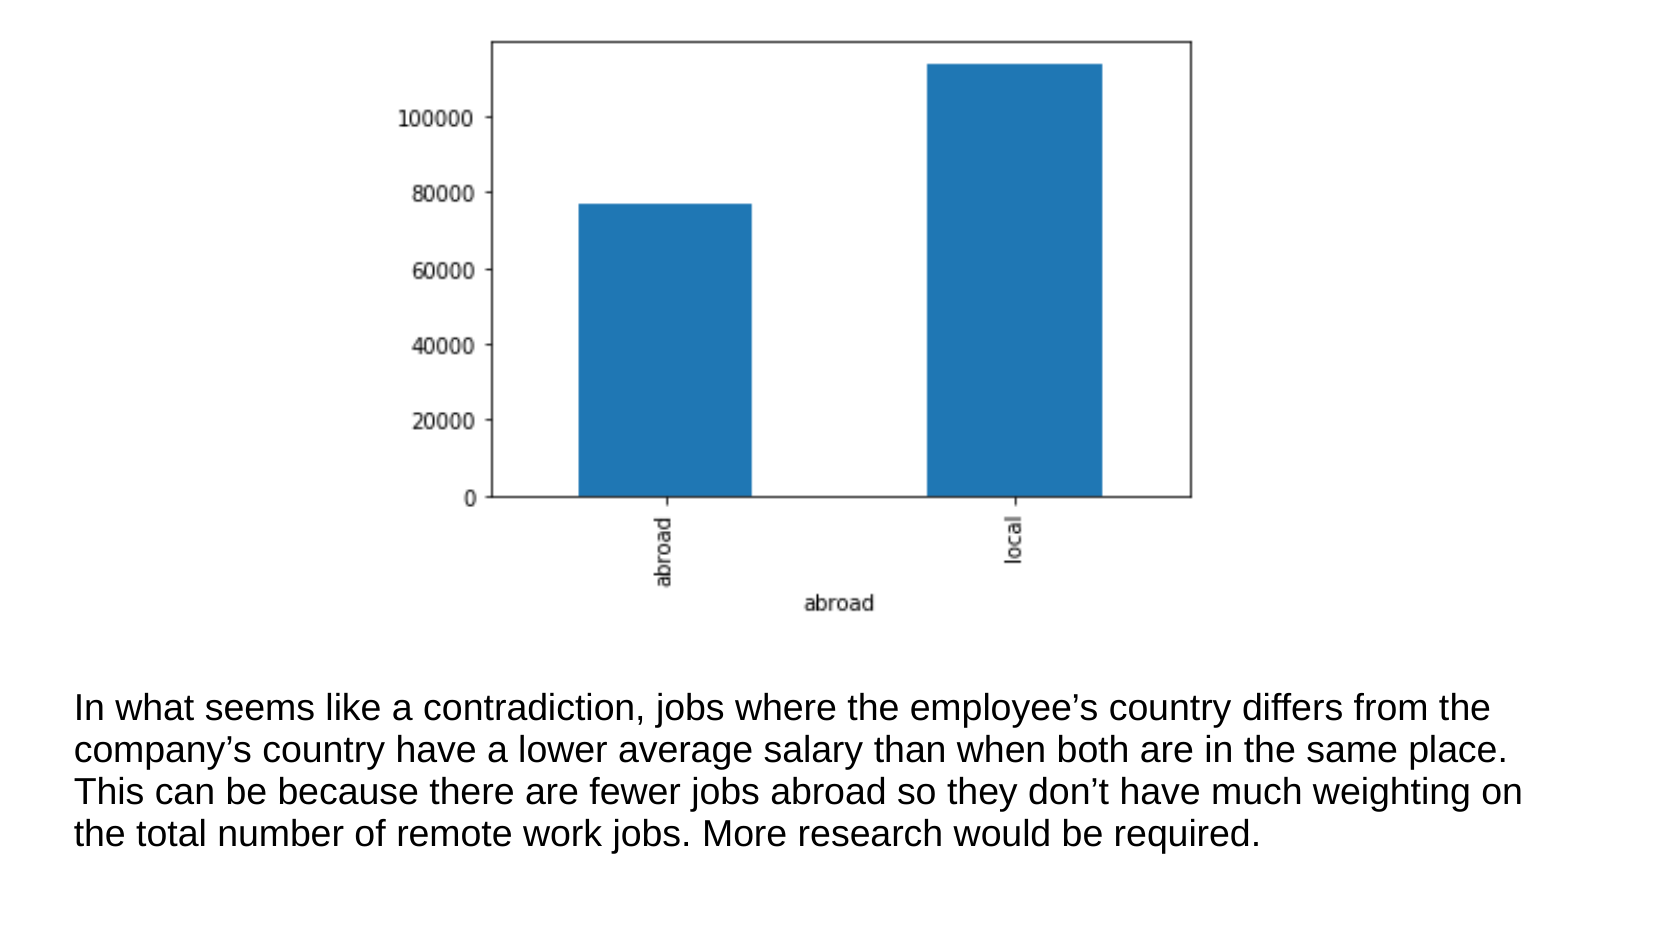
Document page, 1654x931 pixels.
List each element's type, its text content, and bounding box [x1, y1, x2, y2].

picture [383, 29, 1203, 628]
text_box In what seems like a contradiction, jobs where the employee’s country differs from the company’s country have a lower average salary than when both are in the same place. This can be because there are fewer jobs abroad so they don’t have much weighting on the total number of remote work jobs. More research would be required. [59, 679, 1595, 862]
